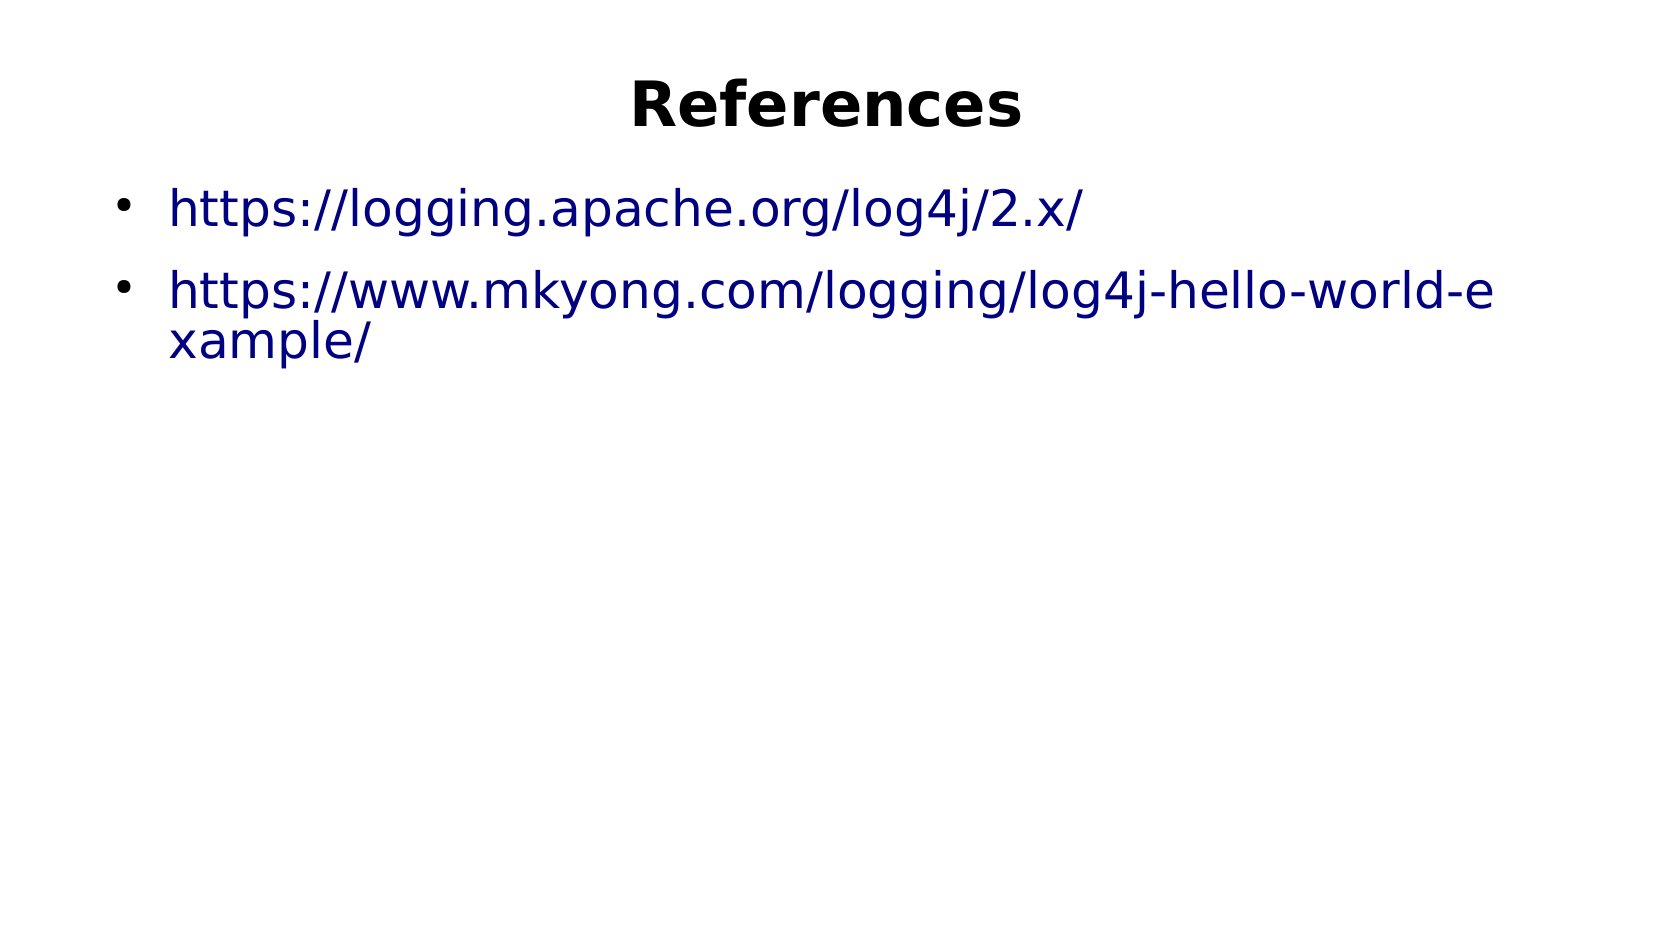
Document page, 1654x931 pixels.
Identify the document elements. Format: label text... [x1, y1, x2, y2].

list https://logging.apache.org/log4j/2.x/ https://www.mkyong.com/logging/log4j-hello-world-example/ [82, 168, 1538, 889]
title References [82, 36, 1571, 147]
